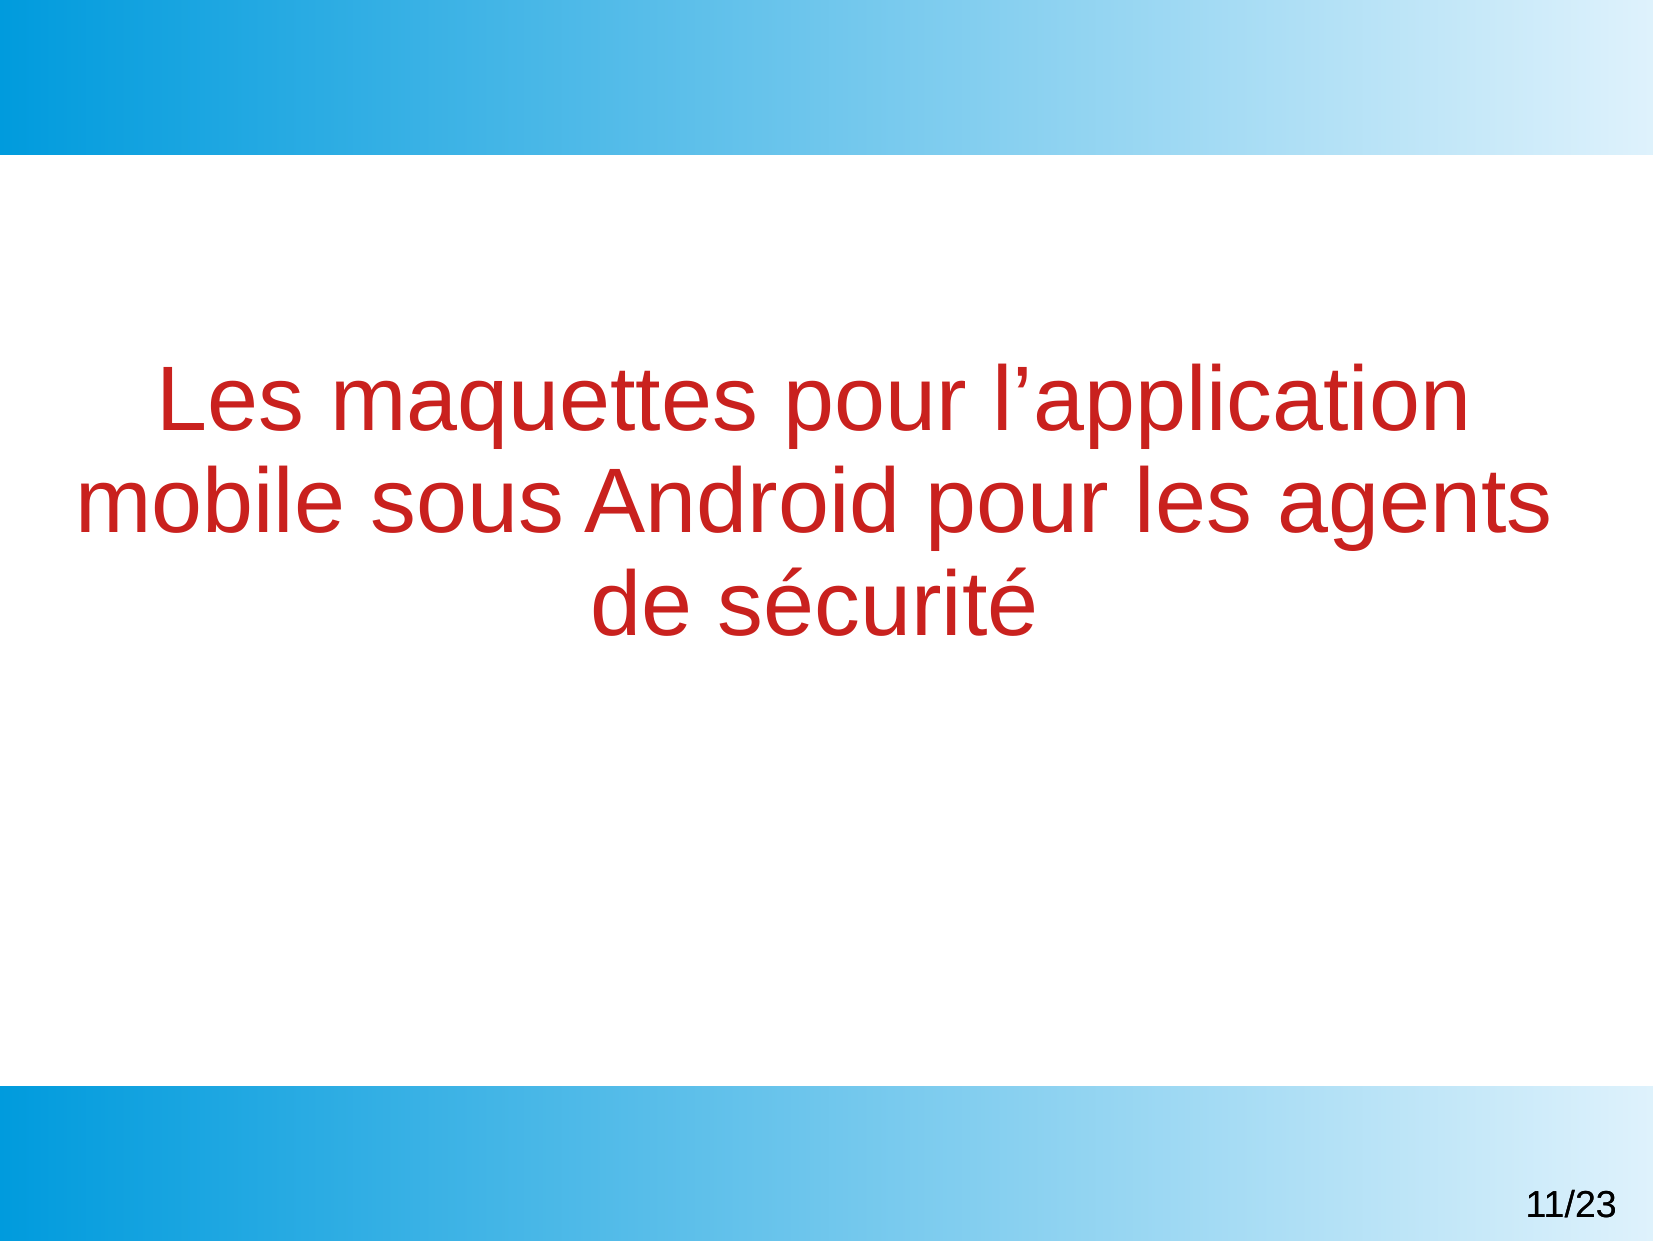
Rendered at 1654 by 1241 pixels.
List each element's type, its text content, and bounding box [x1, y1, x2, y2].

text_box <numéro>/23 [1511, 1175, 1654, 1241]
title Les maquettes pour l’application mobile sous Android pour les agents de sécurité [70, 347, 1560, 655]
